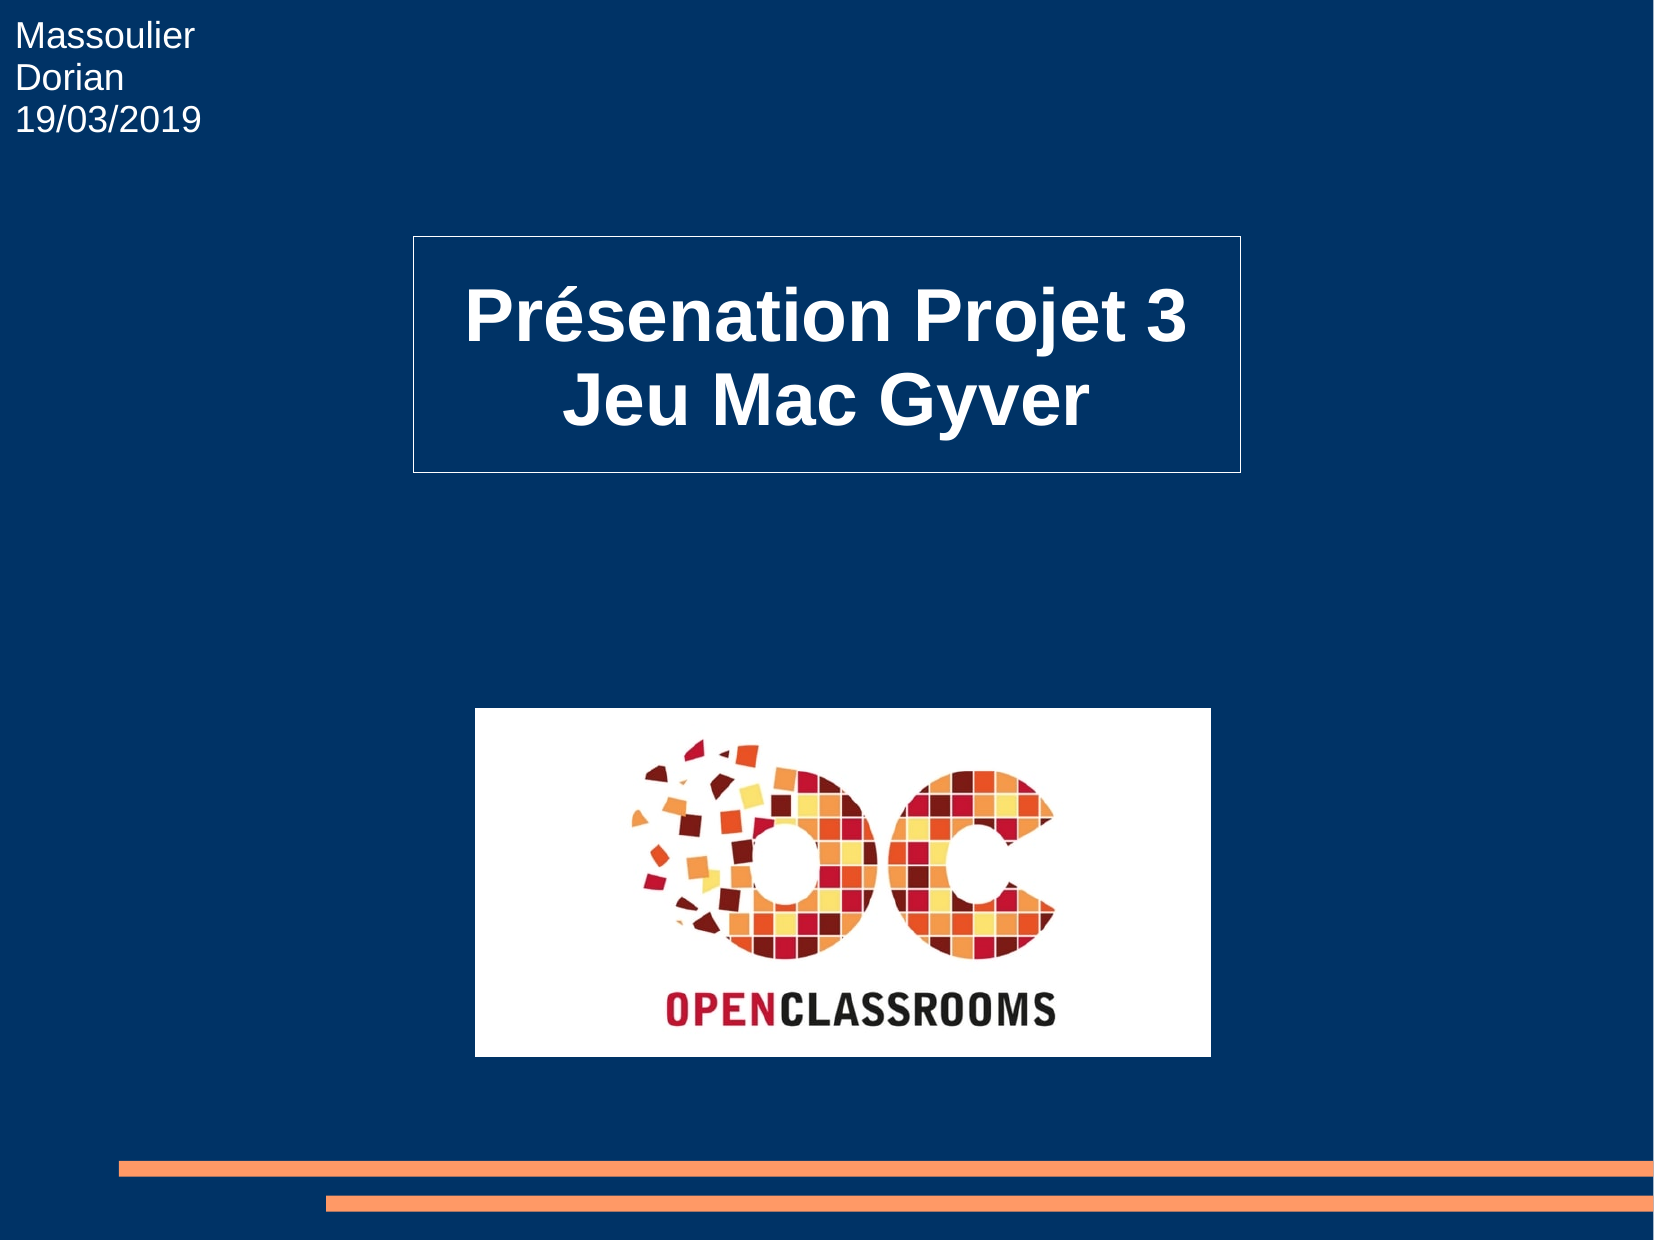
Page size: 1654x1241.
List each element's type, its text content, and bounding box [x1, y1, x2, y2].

picture [475, 708, 1211, 1057]
text_box Présenation Projet 3 Jeu Mac Gyver [324, 265, 1329, 798]
text_box Massoulier Dorian 19/03/2019 [0, 6, 237, 148]
text_box Présenation Projet 3 Jeu Mac Gyver [414, 265, 1240, 472]
